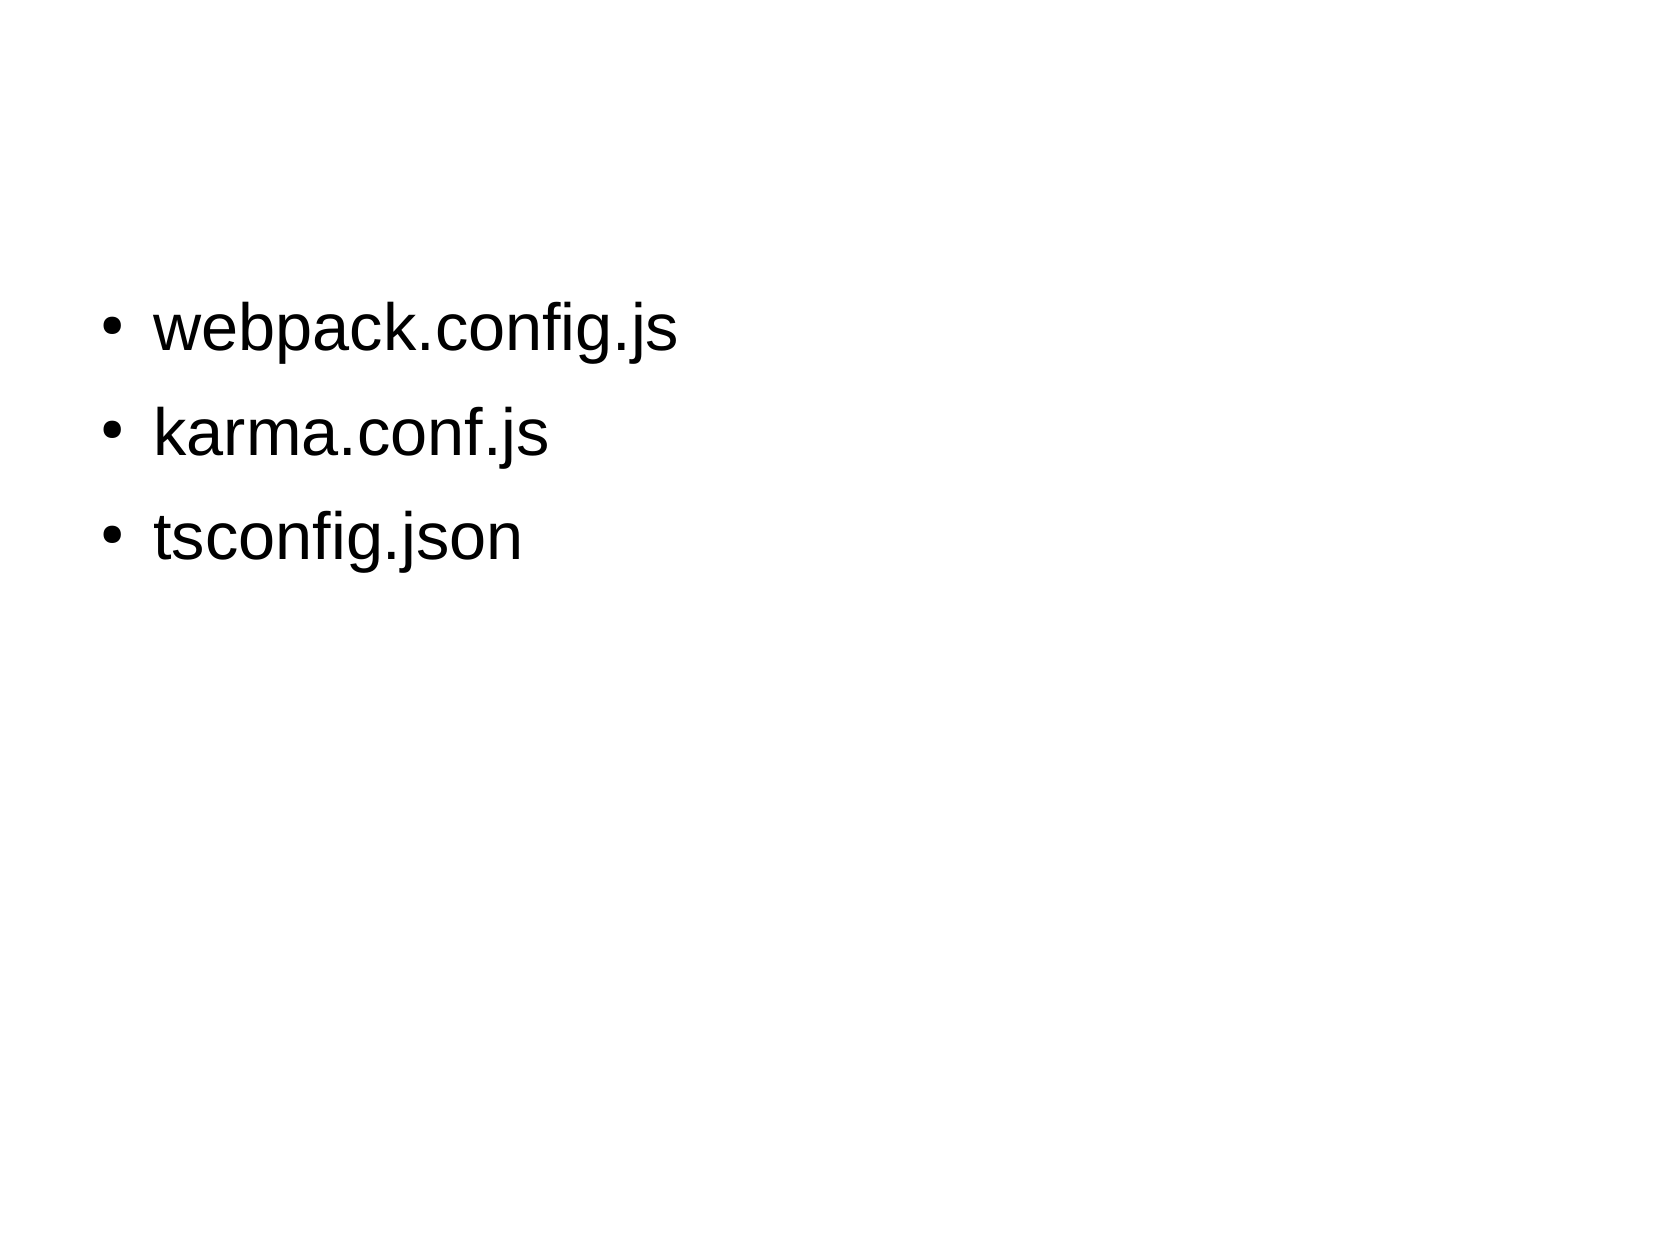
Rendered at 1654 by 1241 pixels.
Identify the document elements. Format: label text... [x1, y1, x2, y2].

list webpack.config.js karma.conf.js tsconfig.json [82, 290, 1571, 1010]
